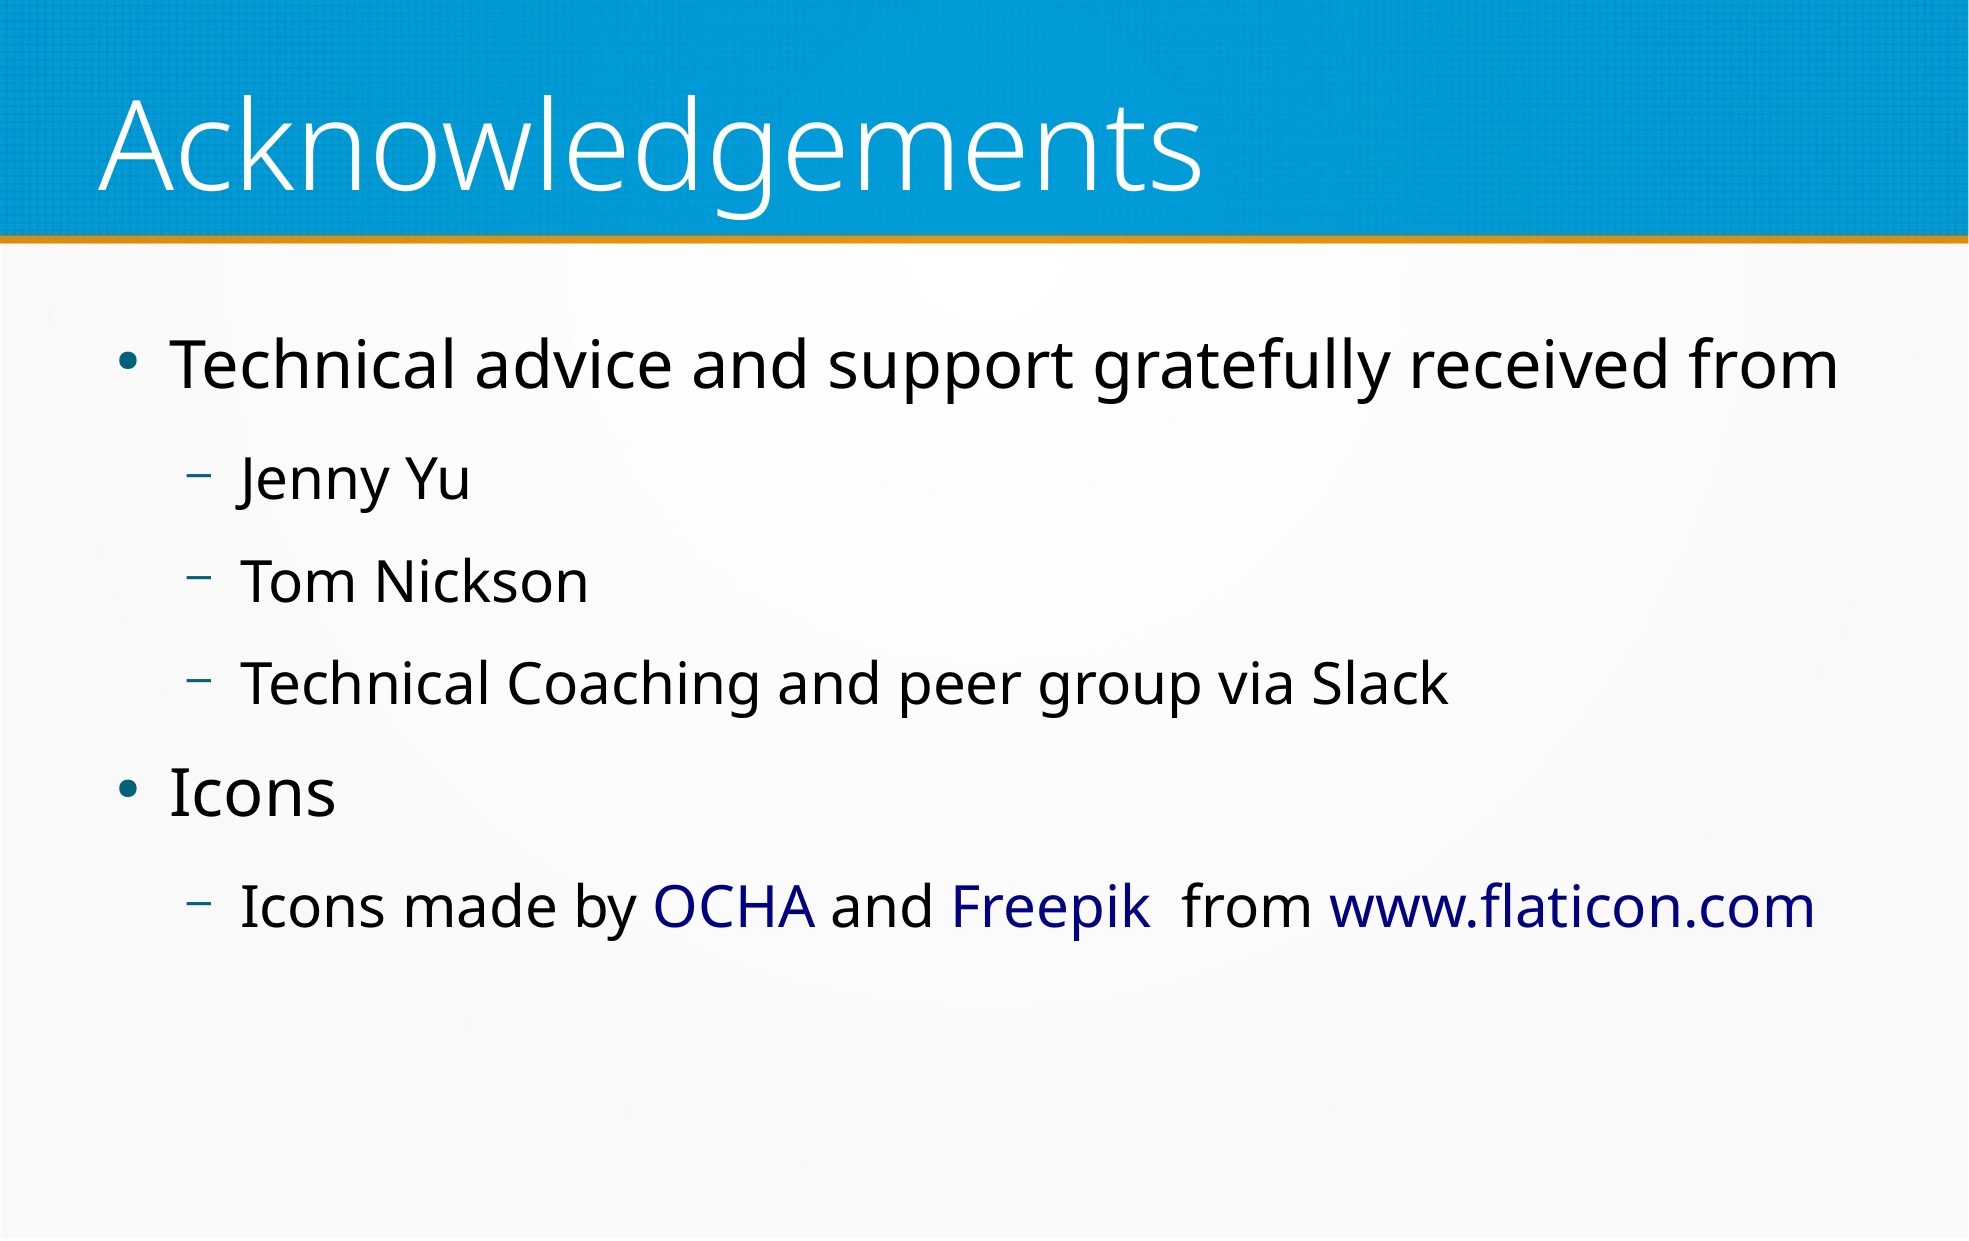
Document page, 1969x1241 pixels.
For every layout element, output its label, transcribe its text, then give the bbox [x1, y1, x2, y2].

picture [0, 233, 1969, 1241]
title Acknowledgements [98, 19, 1870, 227]
list Technical advice and support gratefully received from Jenny Yu Tom Nickson Technical Coaching and peer group via Slack Icons Icons made by OCHA and Freepik from www.flaticon.com [98, 196, 1861, 962]
